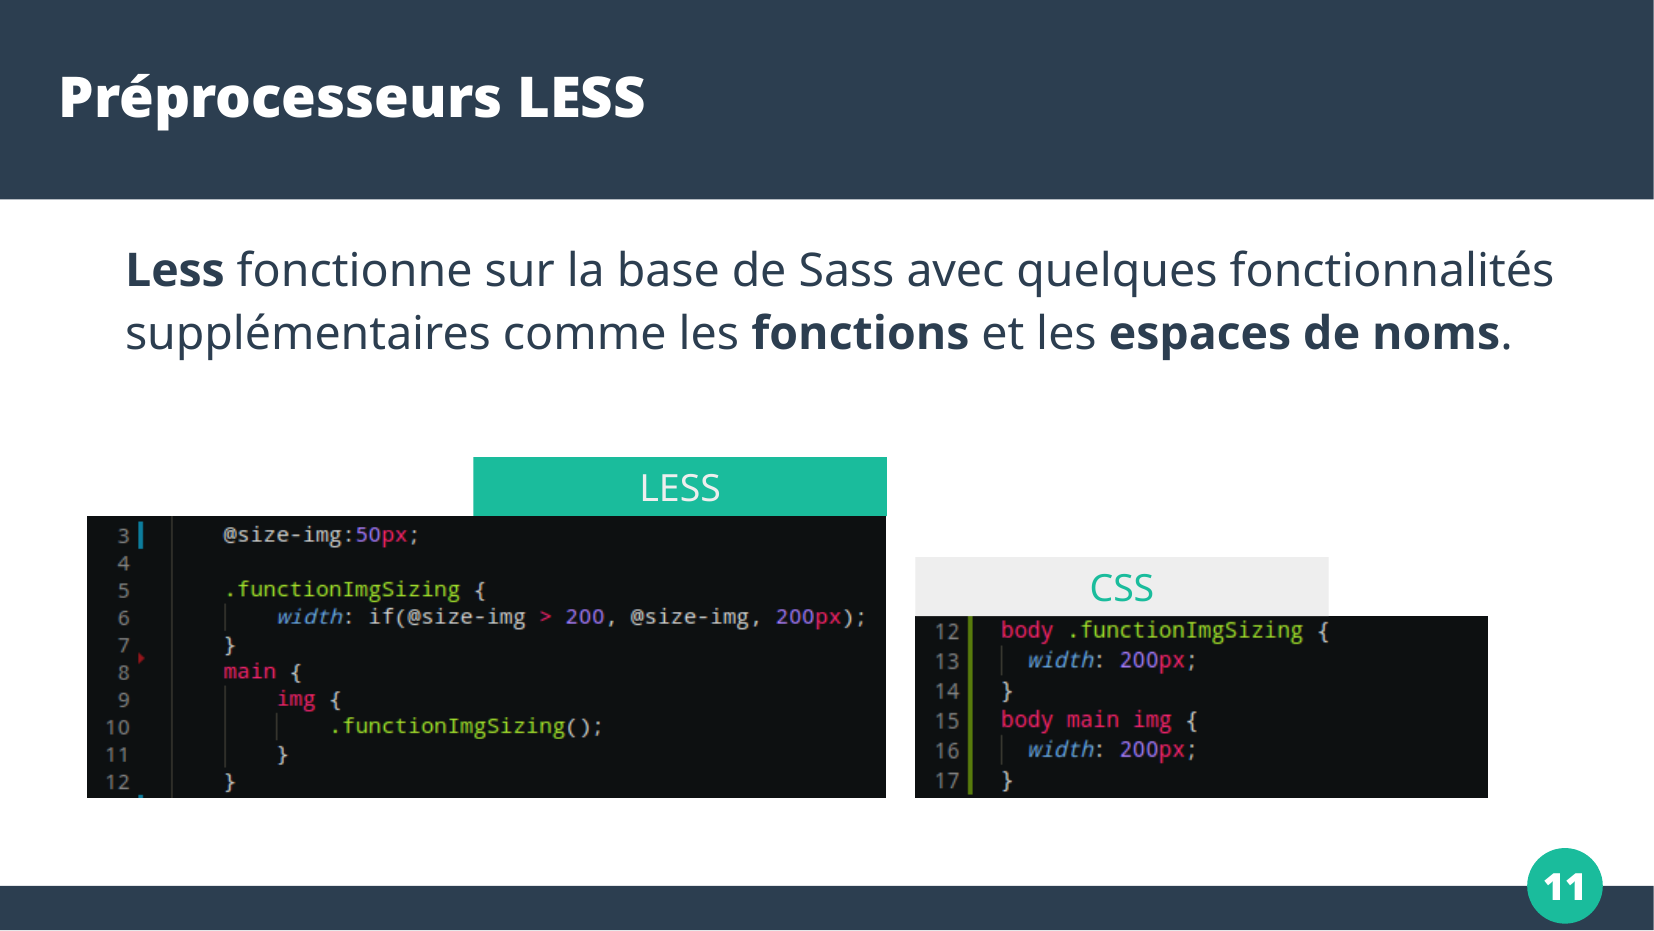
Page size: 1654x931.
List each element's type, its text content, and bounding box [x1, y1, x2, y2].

picture [915, 616, 1488, 798]
list Less fonctionne sur la base de Sass avec quelques fonctionnalités supplémentaires comme les fonctions et les espaces de noms. [59, 236, 1595, 414]
picture [87, 516, 886, 798]
title Préprocesseurs LESS [59, 37, 1595, 156]
text_box LESS [473, 457, 887, 517]
text_box CSS [915, 557, 1329, 617]
